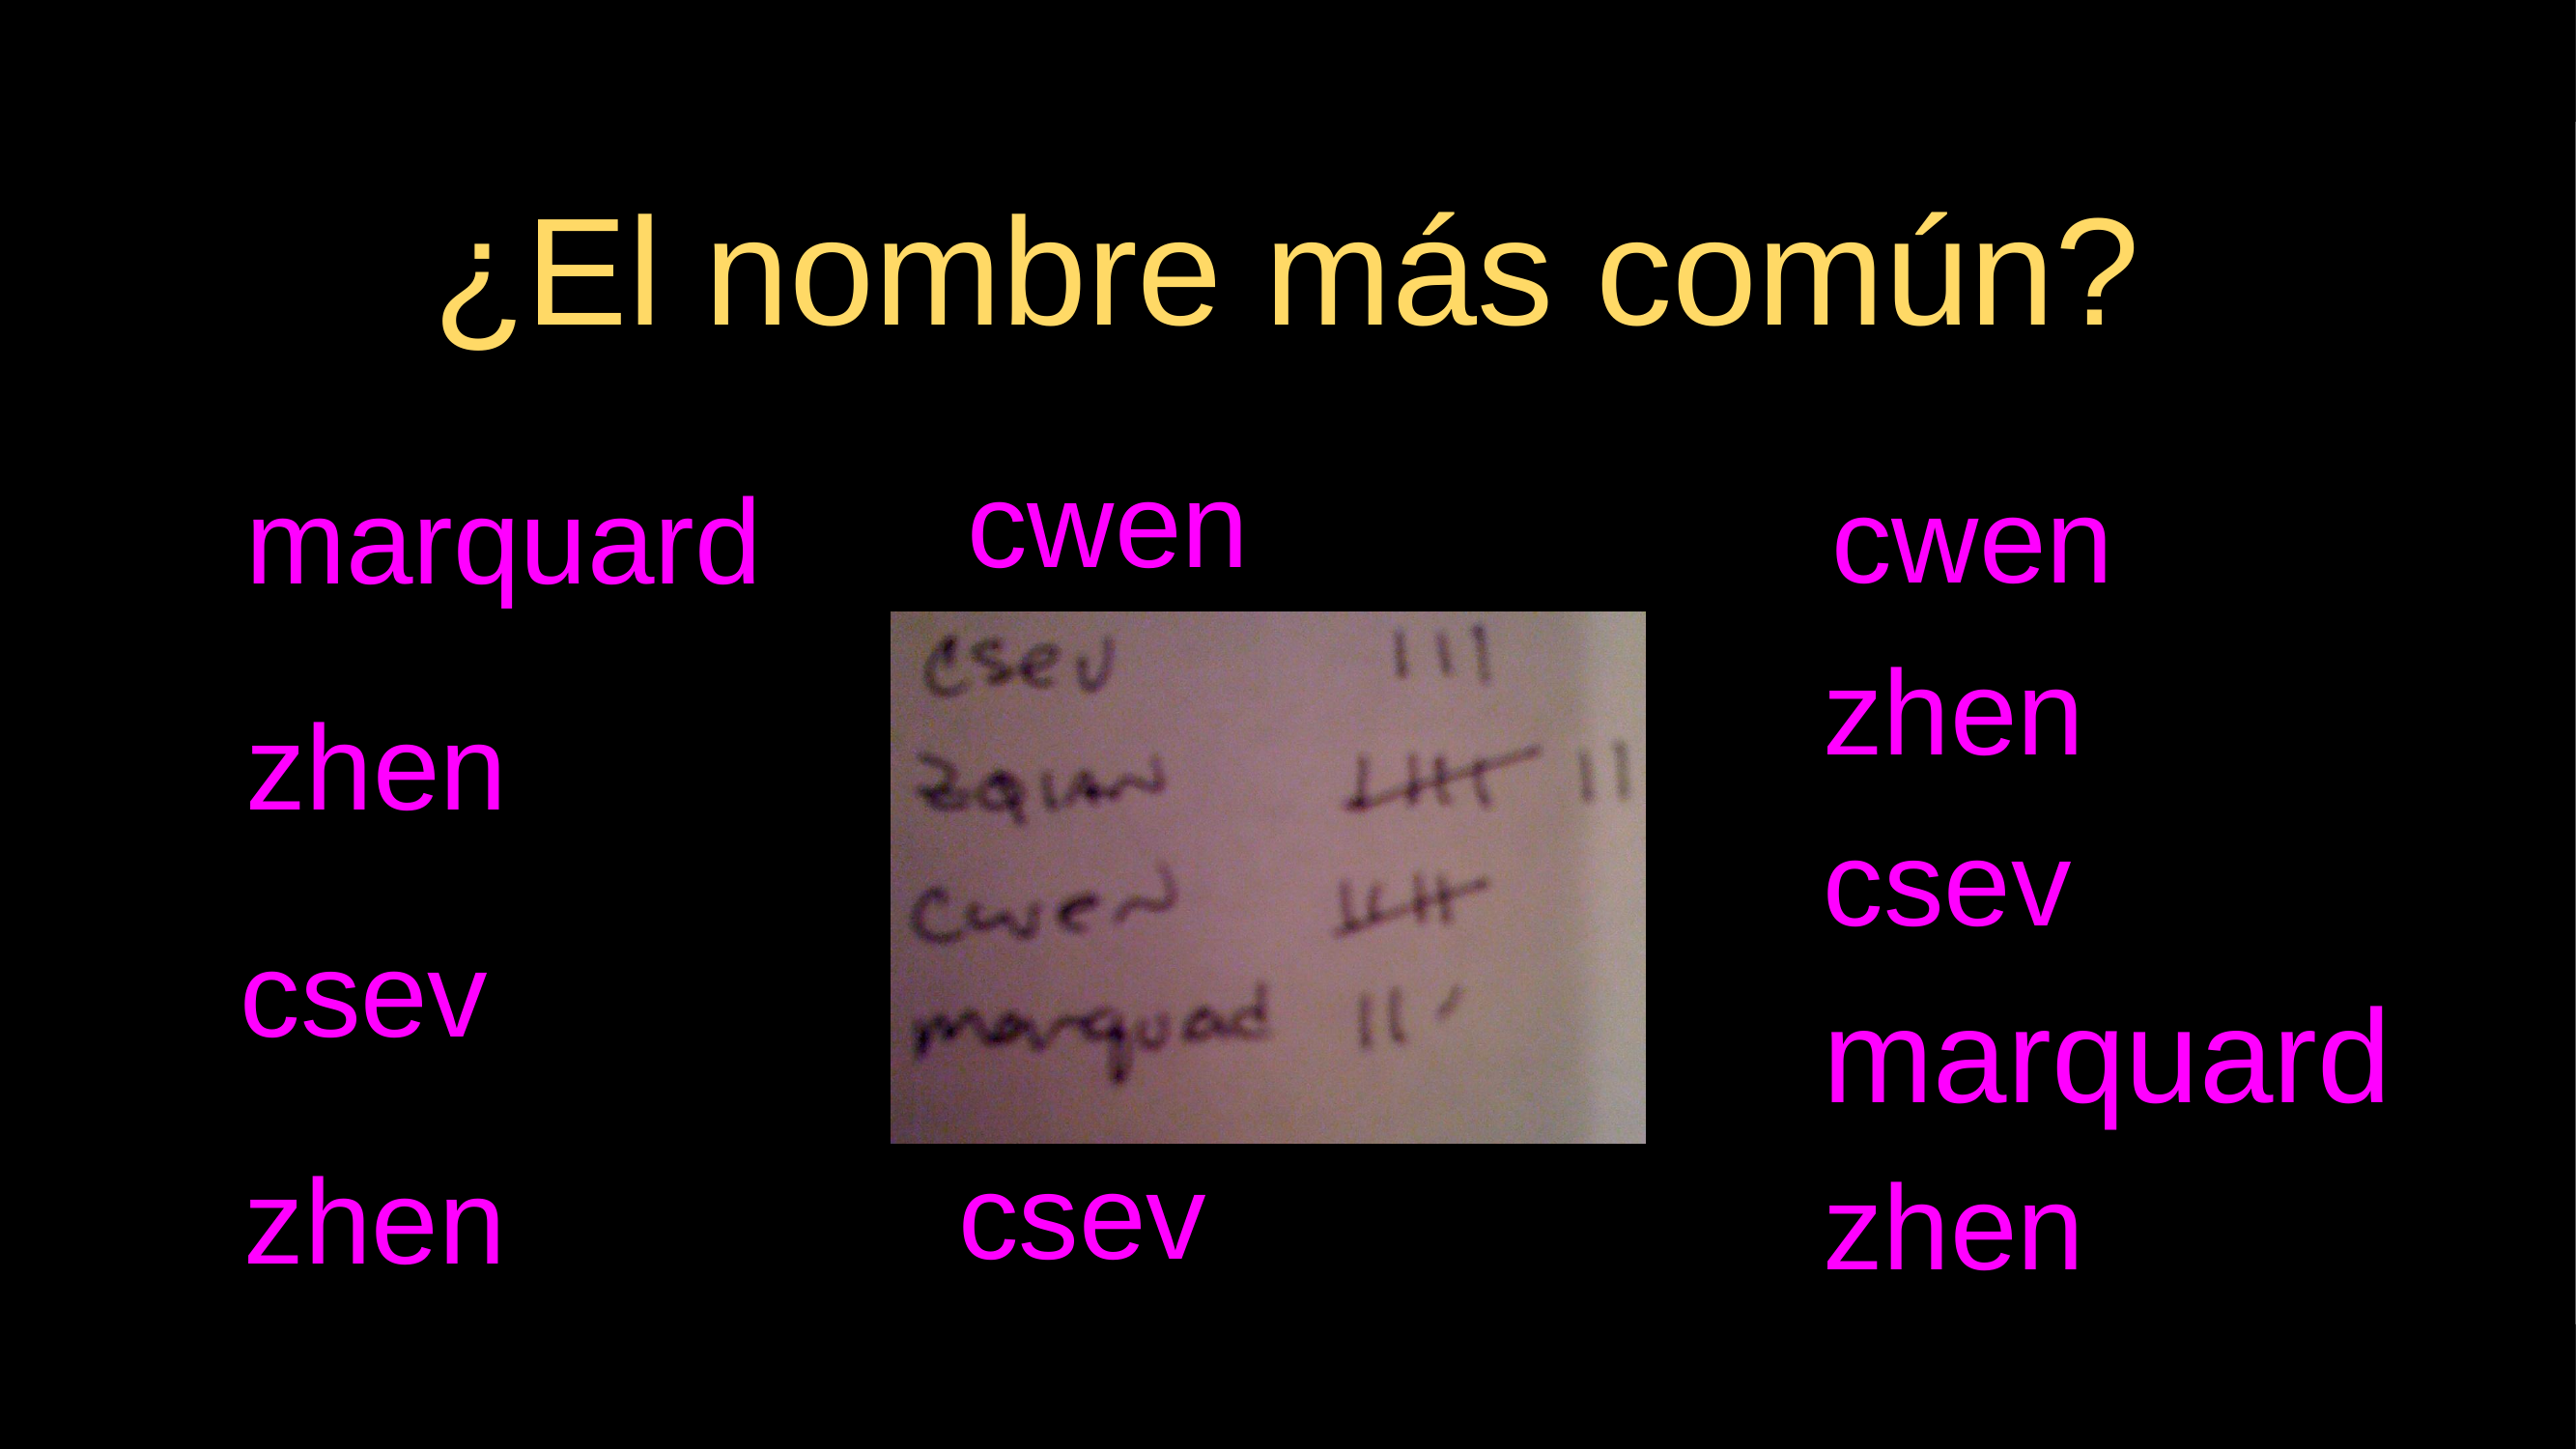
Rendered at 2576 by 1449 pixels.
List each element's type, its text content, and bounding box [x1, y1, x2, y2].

text_box zhen [1823, 1136, 2170, 1306]
text_box cwen [958, 434, 1259, 604]
title ¿El nombre más común? [183, 125, 2392, 403]
text_box marquard [195, 450, 812, 620]
text_box marquard [1823, 965, 2463, 1135]
text_box zhen [212, 677, 541, 847]
text_box zhen [201, 1130, 549, 1300]
text_box zhen [1823, 621, 2190, 791]
text_box csev [212, 903, 516, 1073]
text_box csev [1823, 793, 2123, 963]
picture [891, 611, 1646, 1144]
text_box csev [958, 1144, 1261, 1296]
text_box cwen [1823, 450, 2123, 620]
